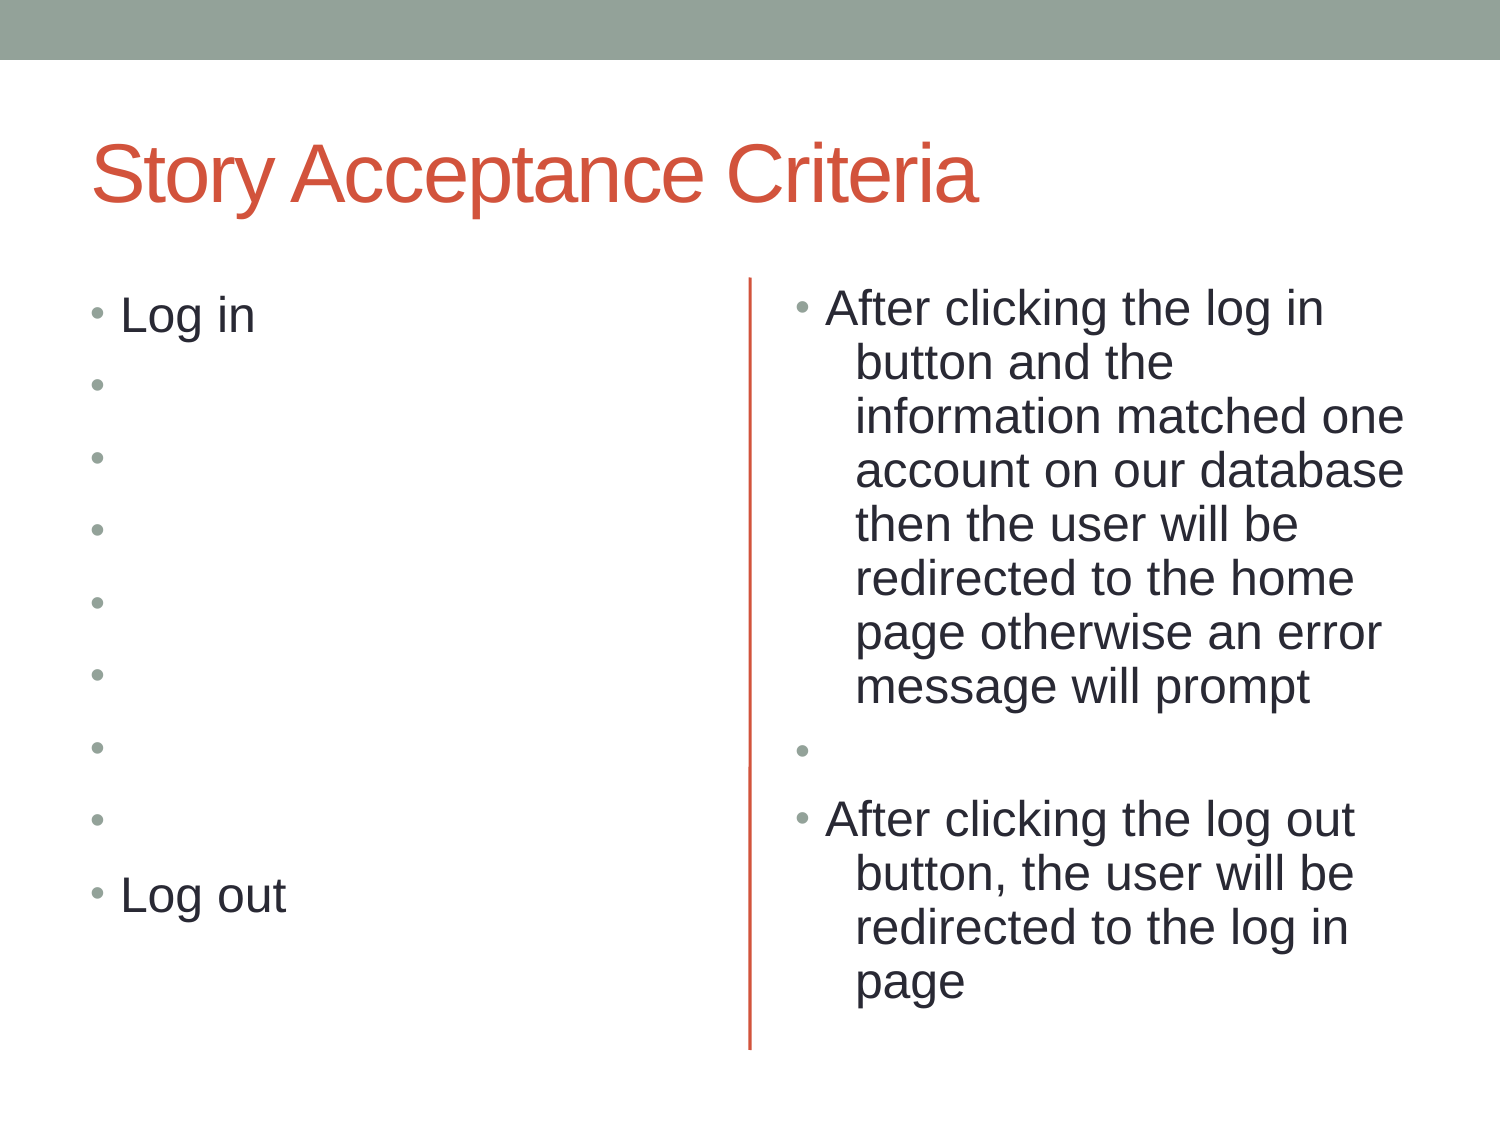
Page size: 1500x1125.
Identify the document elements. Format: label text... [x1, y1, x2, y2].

list After clicking the log in button and the information matched one account on our database then the user will be redirected to the home page otherwise an error message will prompt After clicking the log out button, the user will be redirected to the log in page [780, 275, 1426, 1049]
title Story Acceptance Criteria [75, 87, 1426, 251]
list Log in Log out [75, 275, 721, 1049]
